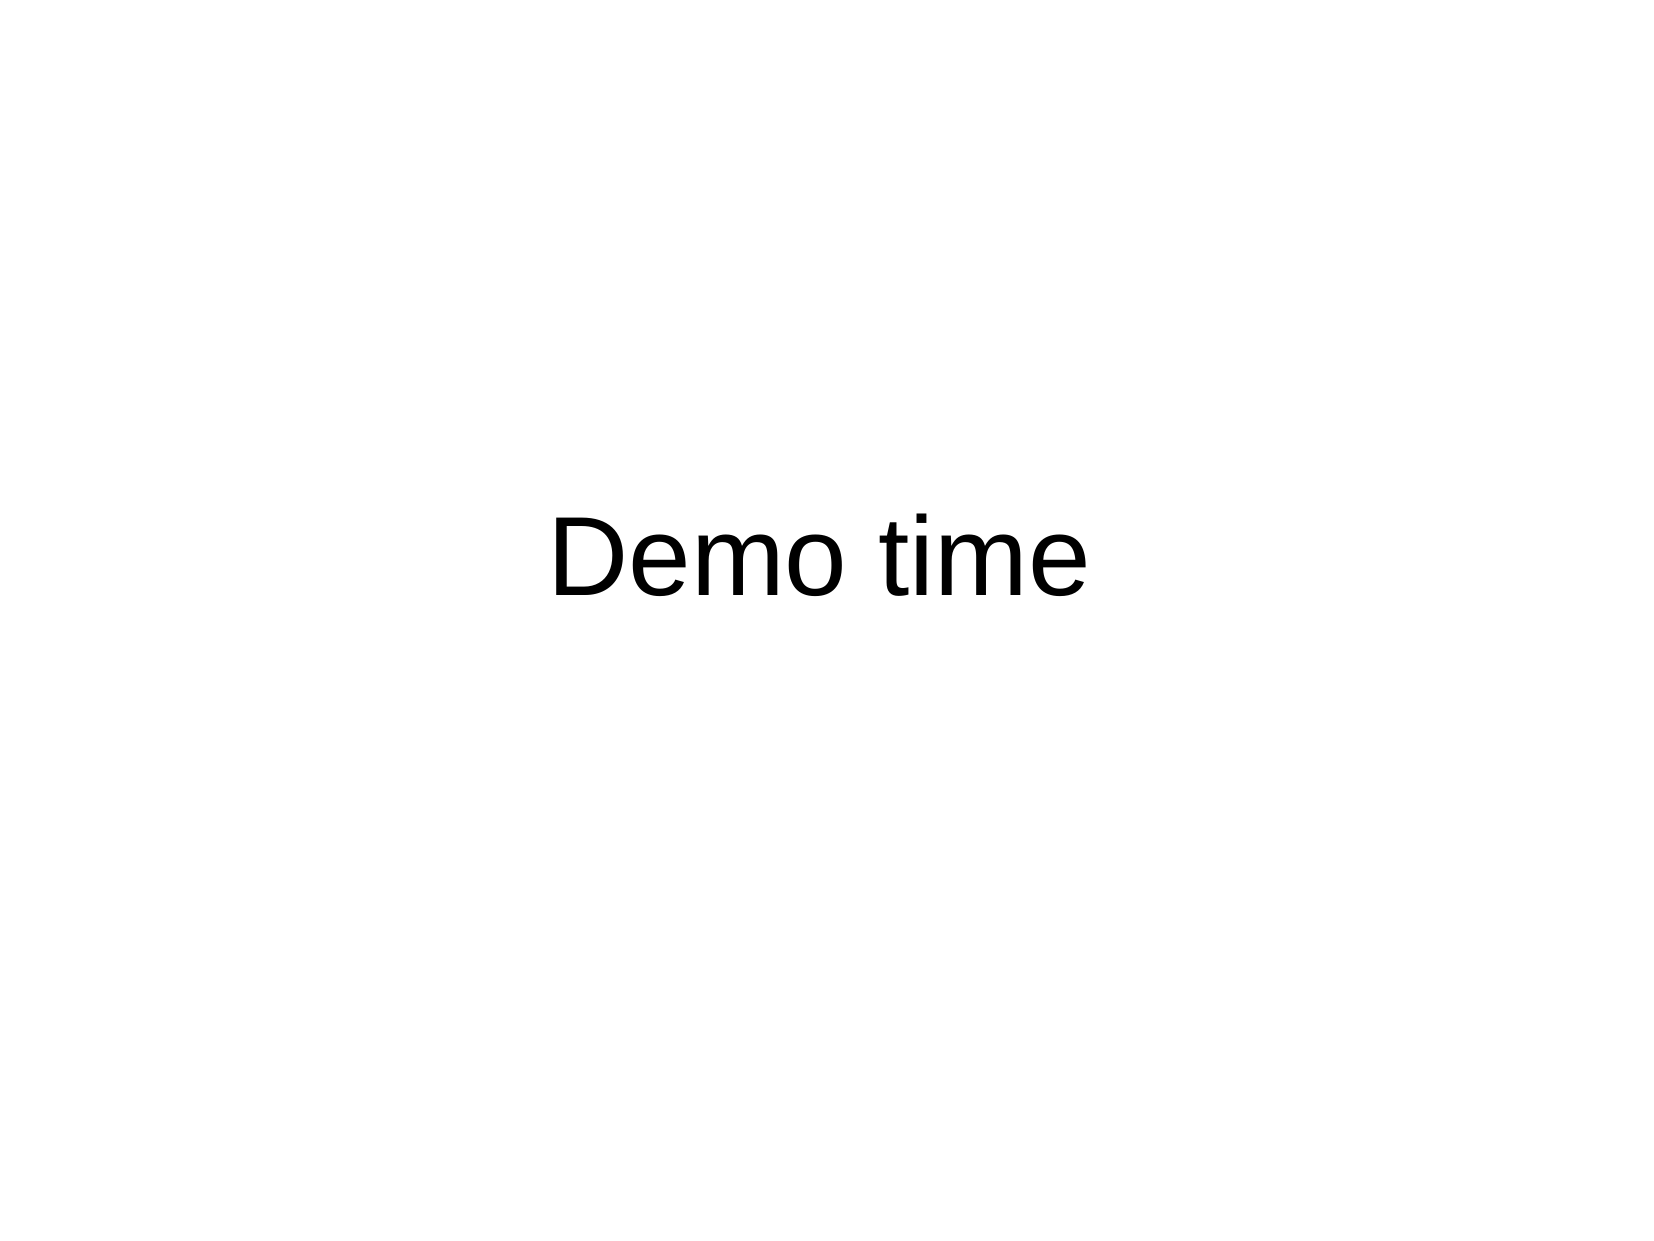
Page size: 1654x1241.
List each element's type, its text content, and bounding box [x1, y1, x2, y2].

title Demo time [75, 452, 1564, 661]
